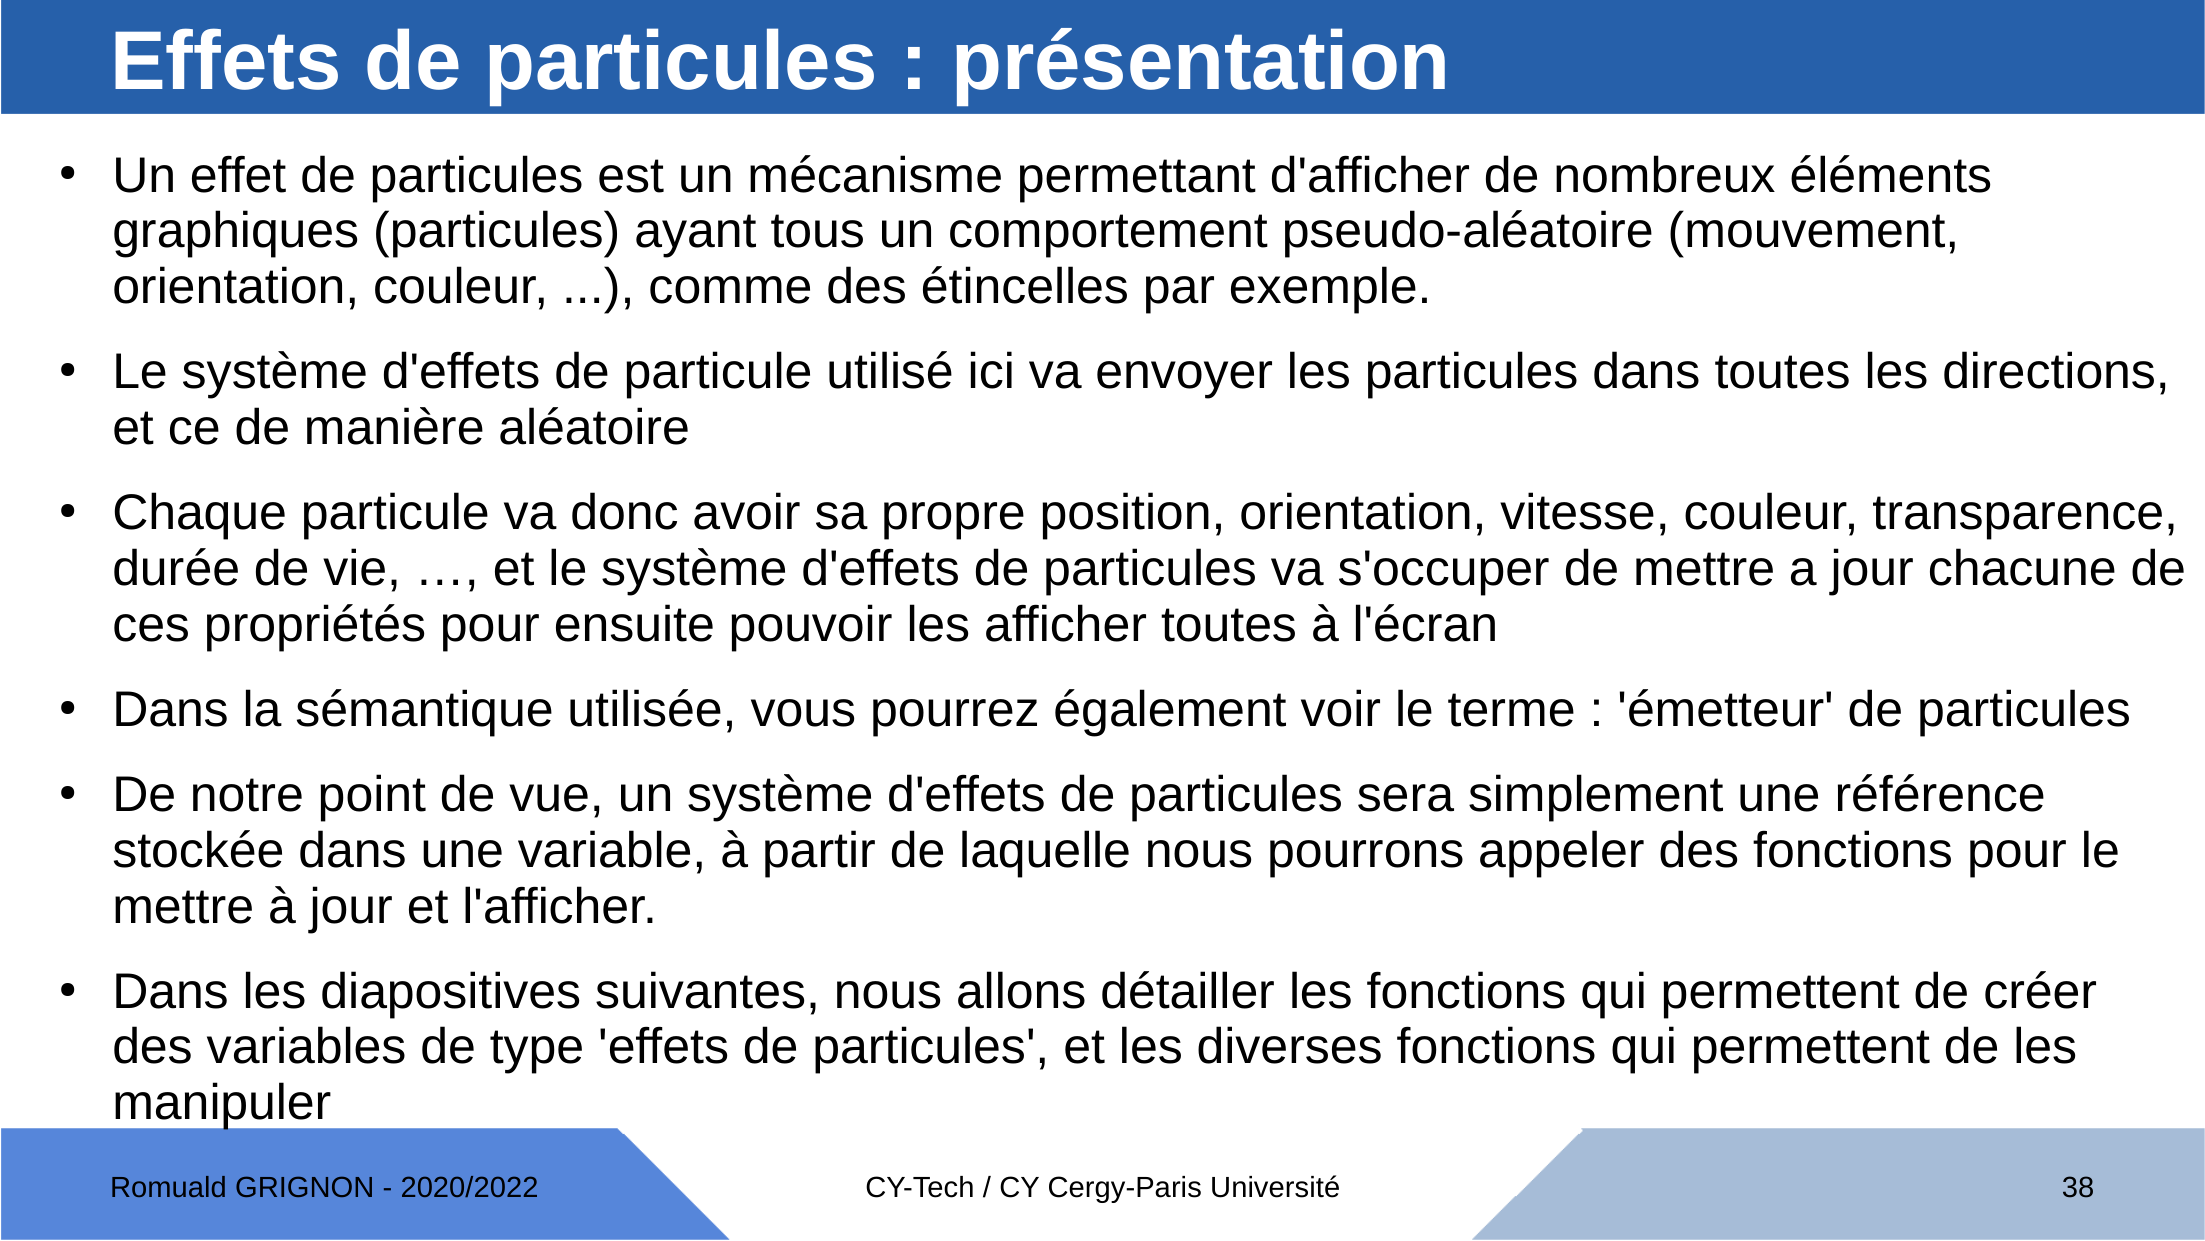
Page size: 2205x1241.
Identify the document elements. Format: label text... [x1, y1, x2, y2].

title Effets de particules : présentation [110, 49, 2095, 217]
list Un effet de particules est un mécanisme permettant d'afficher de nombreux éléments graphiques (particules) ayant tous un comportement pseudo-aléatoire (mouvement, orientation, couleur, ...), comme des étincelles par exemple. Le système d'effets de particule utilisé ici va envoyer les particules dans toutes les directions, et ce de manière aléatoire Chaque particule va donc avoir sa propre position, orientation, vitesse, couleur, transparence, durée de vie, …, et le système d'effets de particules va s'occuper de mettre a jour chacune de ces propriétés pour ensuite pouvoir les afficher toutes à l'écran Dans la sémantique utilisée, vous pourrez également voir le terme : 'émetteur' de particules De notre point de vue, un système d'effets de particules sera simplement une référence stockée dans une variable, à partir de laquelle nous pourrons appeler des fonctions pour le mettre à jour et l'afficher. Dans les diapositives suivantes, nous allons détailler les fonctions qui permettent de créer des variables de type 'effets de particules', et les diverses fonctions qui permettent de les manipuler [41, 217, 2191, 1131]
picture [0, 0, 2205, 1241]
